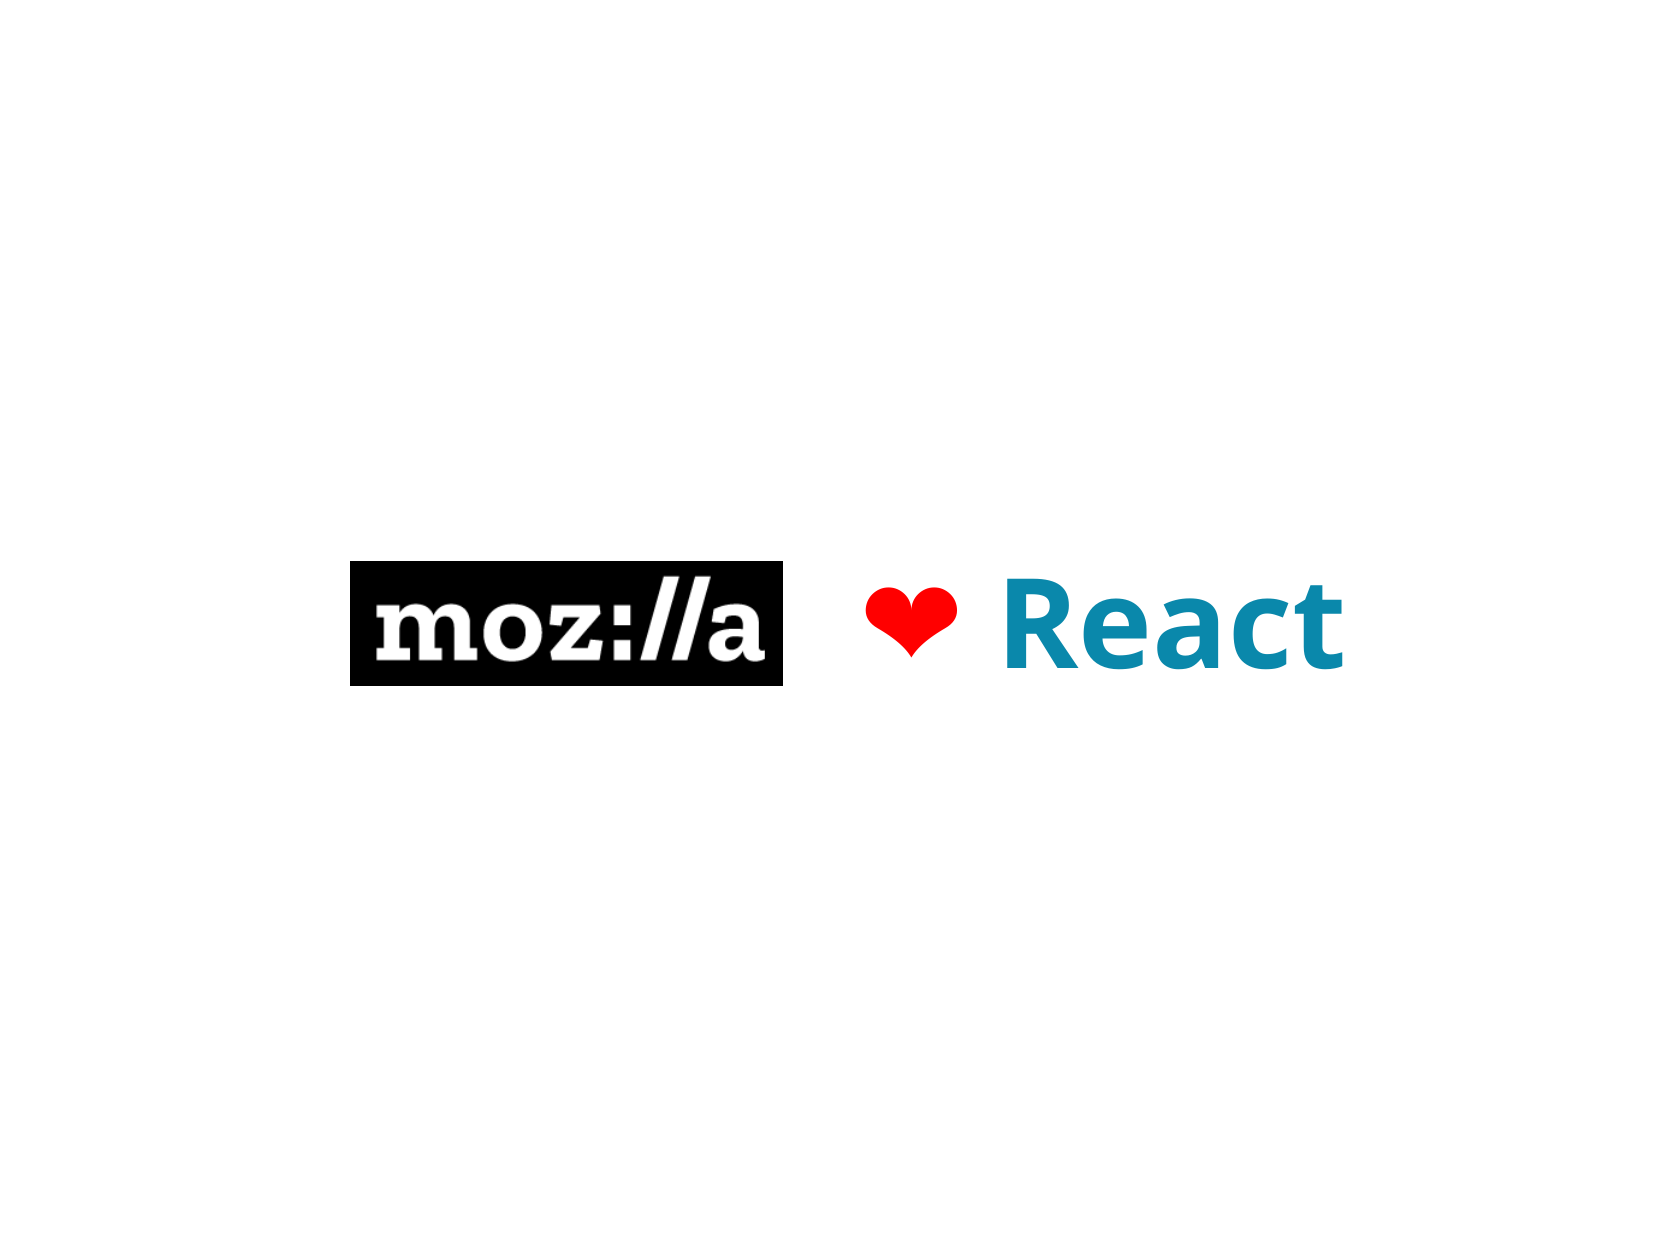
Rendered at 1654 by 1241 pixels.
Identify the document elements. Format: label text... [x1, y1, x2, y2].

subtitle ❤️ React [82, 140, 1571, 1101]
picture [350, 561, 783, 686]
